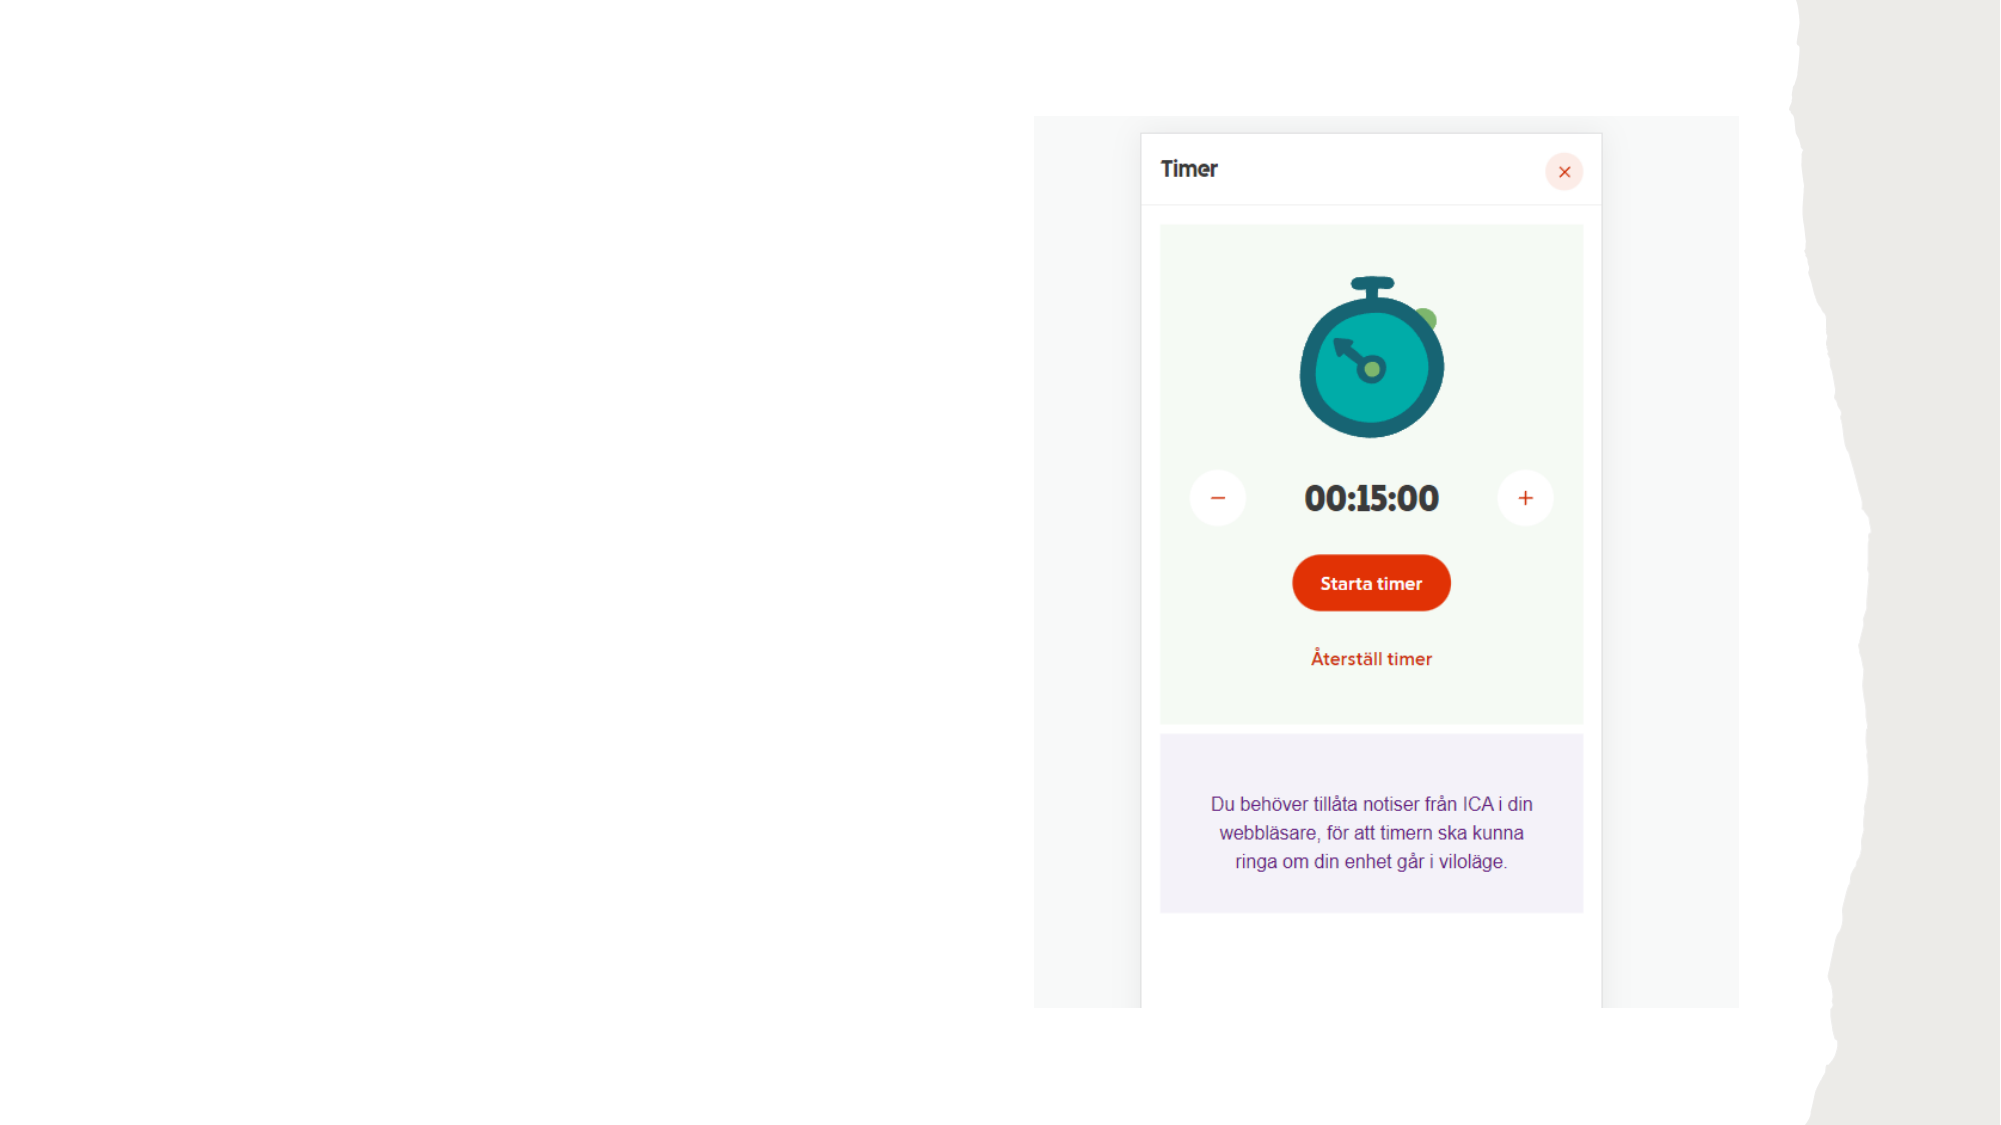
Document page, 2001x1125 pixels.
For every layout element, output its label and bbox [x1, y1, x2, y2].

picture [1034, 116, 1739, 1009]
